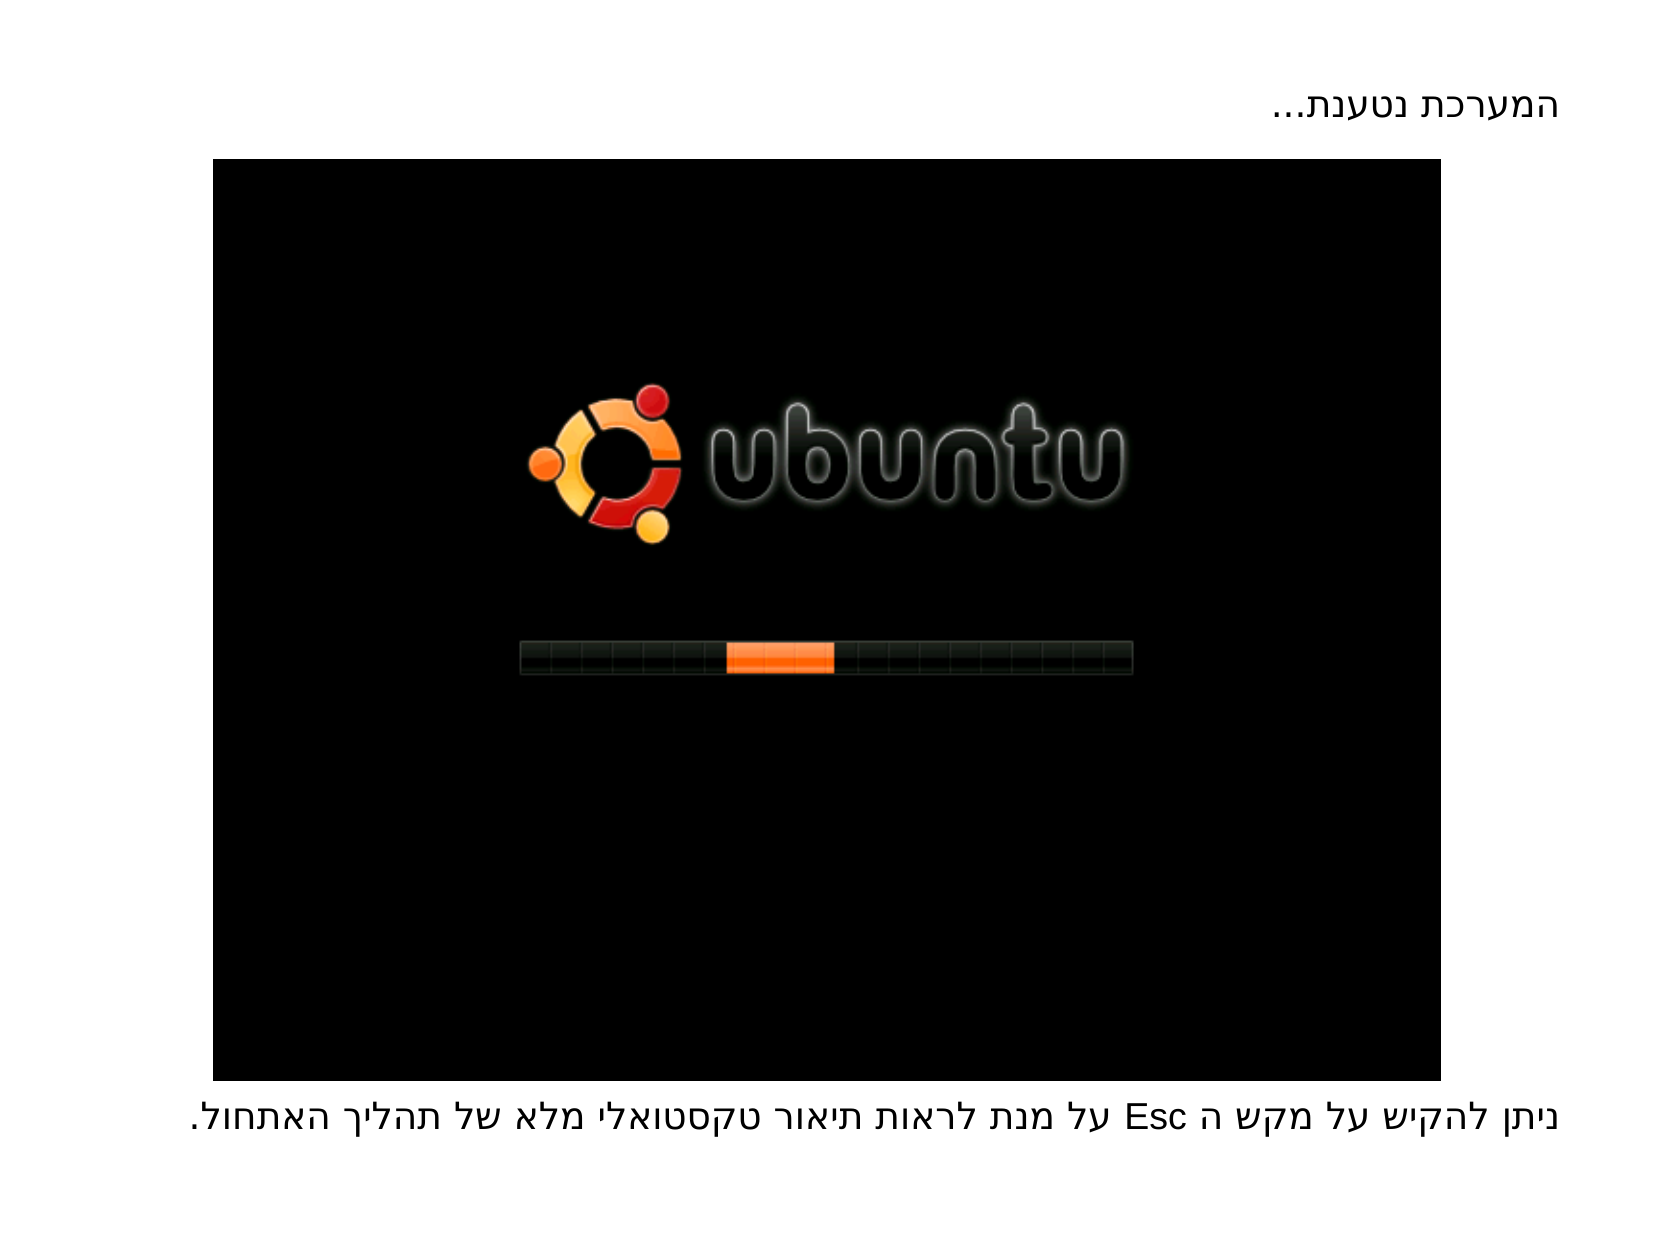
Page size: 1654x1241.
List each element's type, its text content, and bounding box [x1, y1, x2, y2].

text_box ניתן להקיש על מקש ה Esc על מנת לראות תיאור טקסטואלי מלא של תהליך האתחול. [75, 1087, 1576, 1149]
text_box המערכת נטענת... [225, 75, 1576, 136]
picture [213, 159, 1441, 1081]
